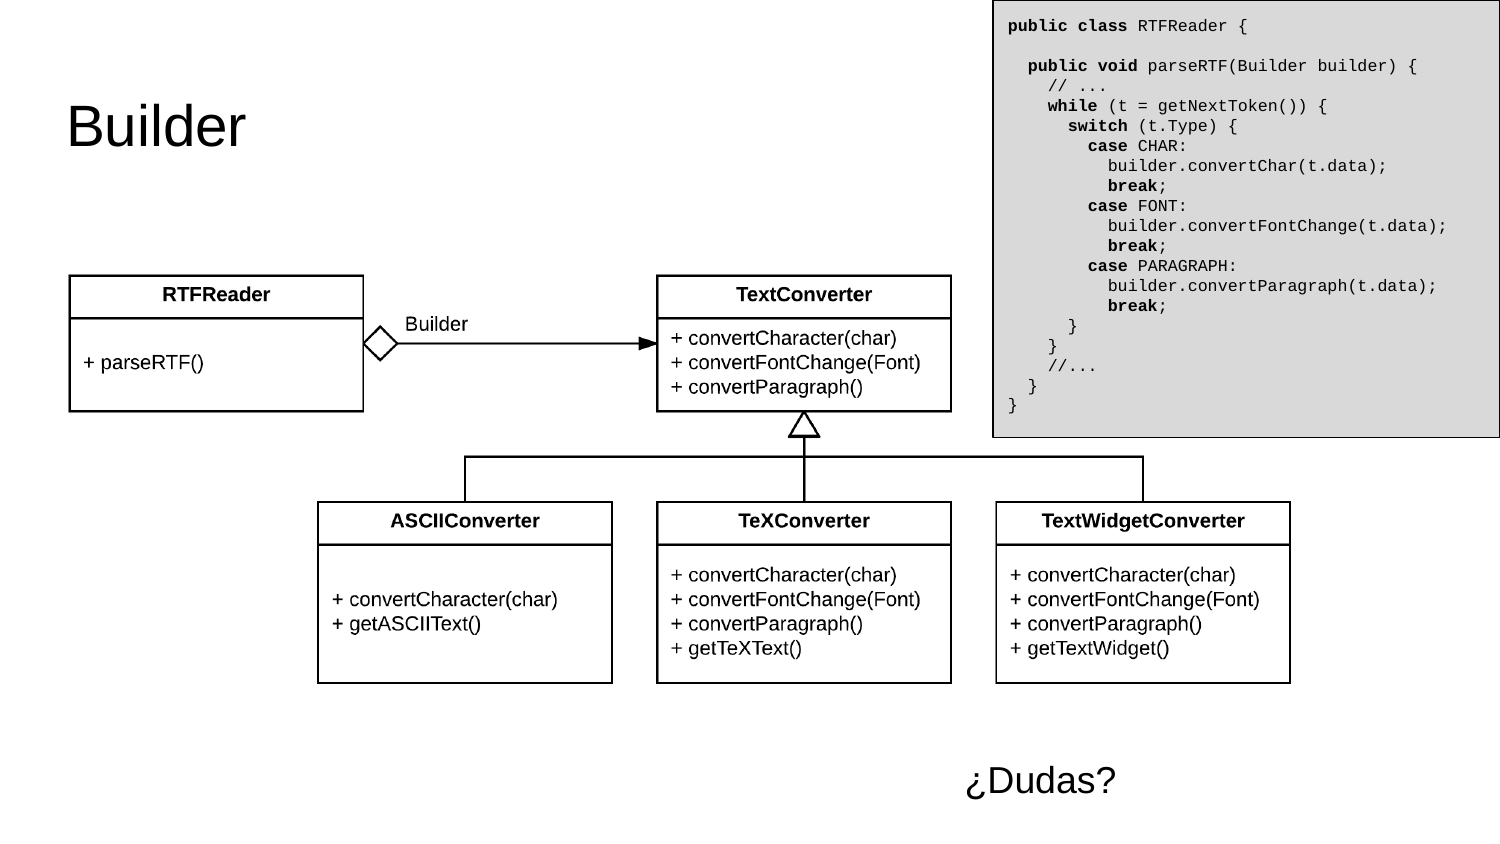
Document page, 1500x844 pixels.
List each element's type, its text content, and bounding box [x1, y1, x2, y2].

text_box public class RTFReader { public void parseRTF(Builder builder) { // ... while (t = getNextToken()) { switch (t.Type) { case CHAR: builder.convertChar(t.data); break; case FONT: builder.convertFontChange(t.data); break; case PARAGRAPH: builder.convertParagraph(t.data); break; } } //... } } [992, 0, 1500, 438]
text_box ¿Dudas? [868, 714, 1213, 844]
title Builder [51, 72, 992, 167]
picture [24, 230, 1335, 728]
